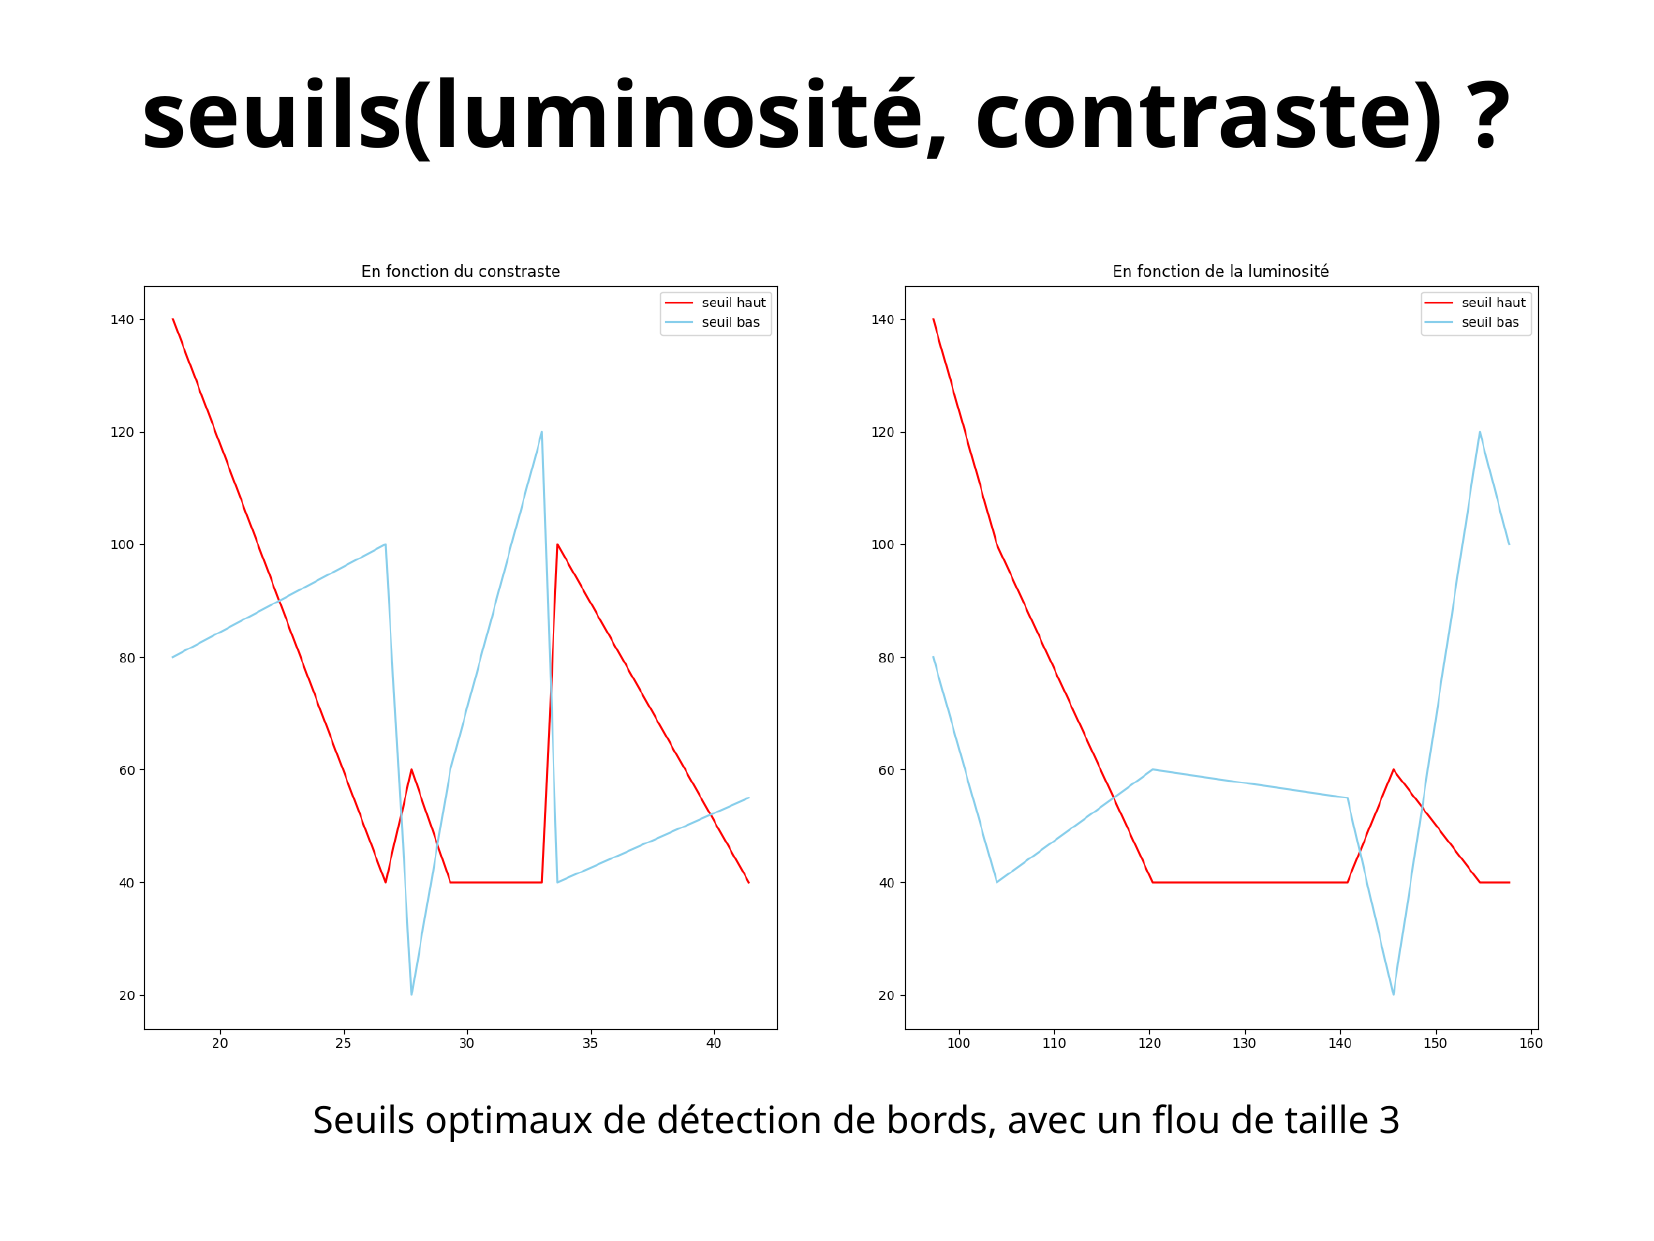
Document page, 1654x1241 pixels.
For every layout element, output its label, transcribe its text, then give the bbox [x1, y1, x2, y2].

picture [110, 259, 1543, 1052]
title seuils(luminosité, contraste) ? [82, 8, 1571, 216]
text_box Seuils optimaux de détection de bords, avec un flou de taille 3 [298, 1086, 1322, 1147]
